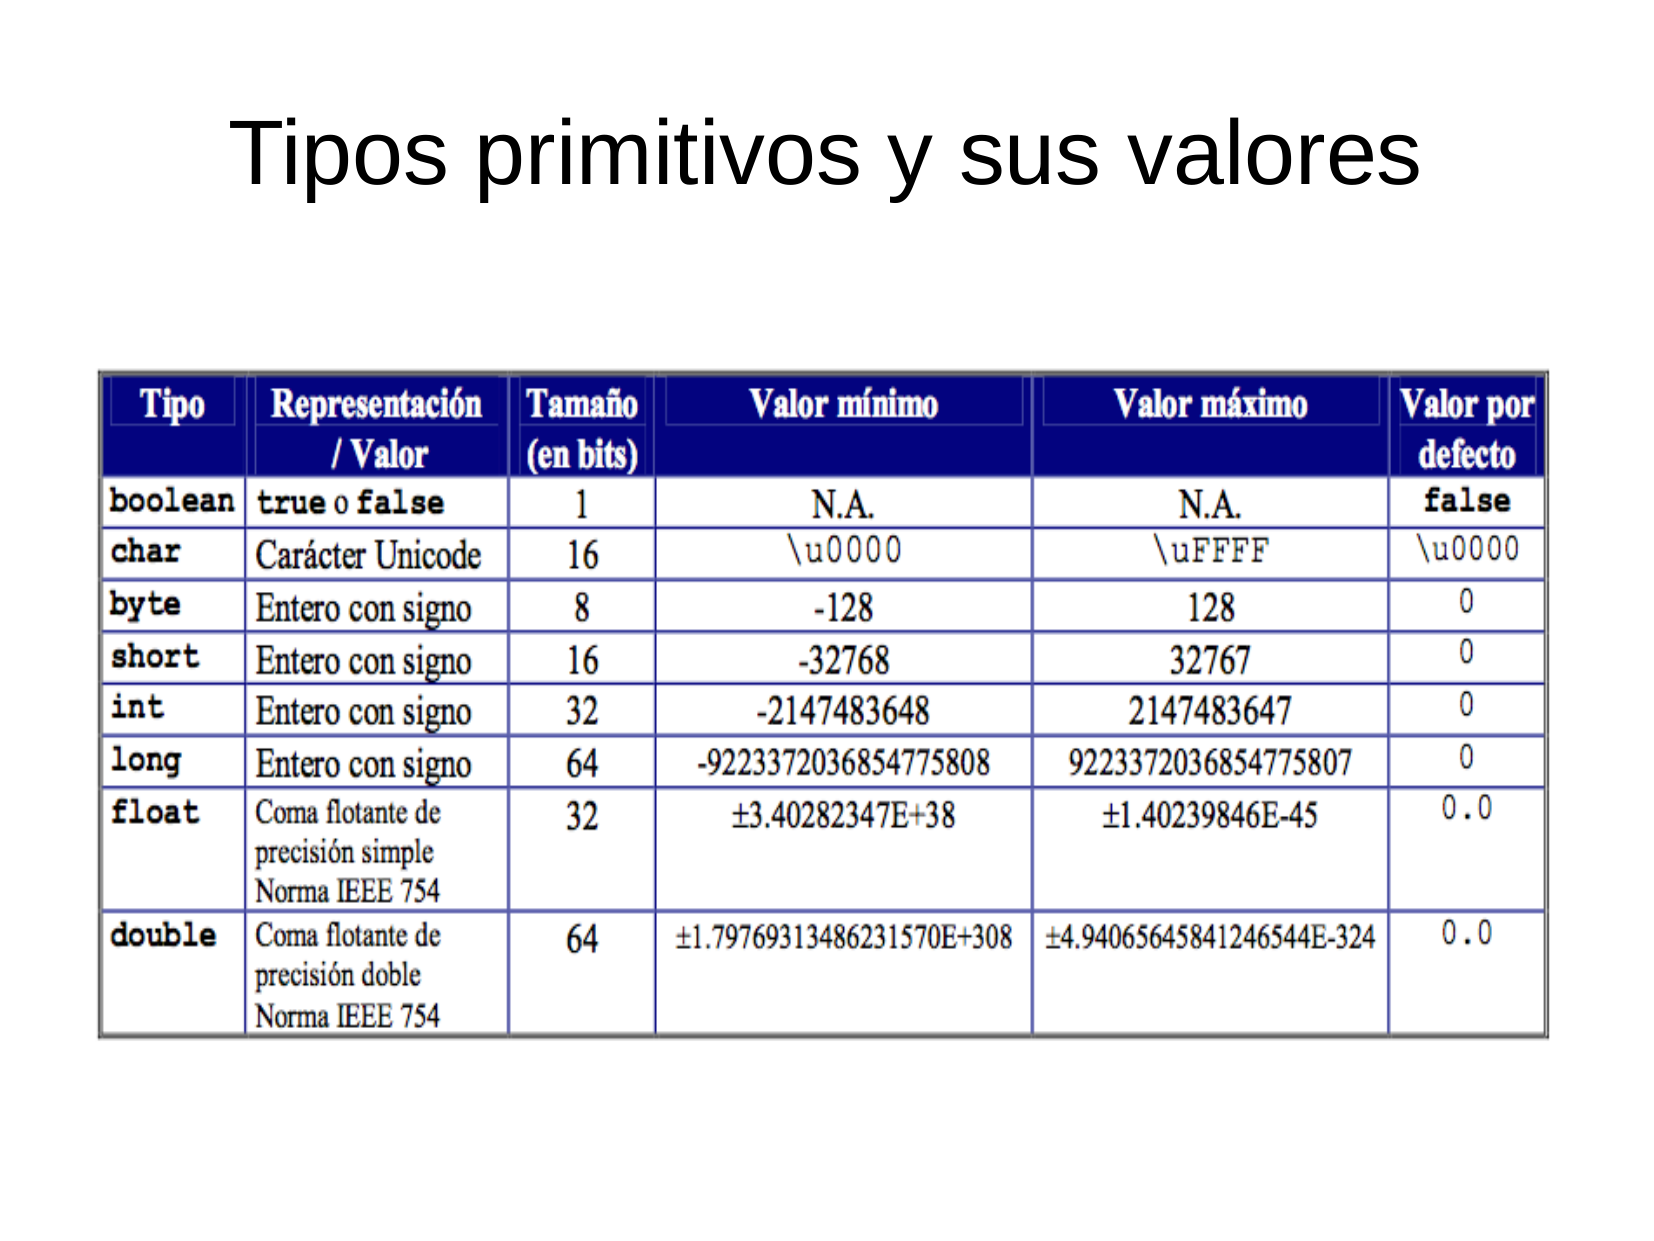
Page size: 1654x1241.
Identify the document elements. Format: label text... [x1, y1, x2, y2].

title Tipos primitivos y sus valores [82, 49, 1571, 257]
picture [88, 354, 1565, 1063]
